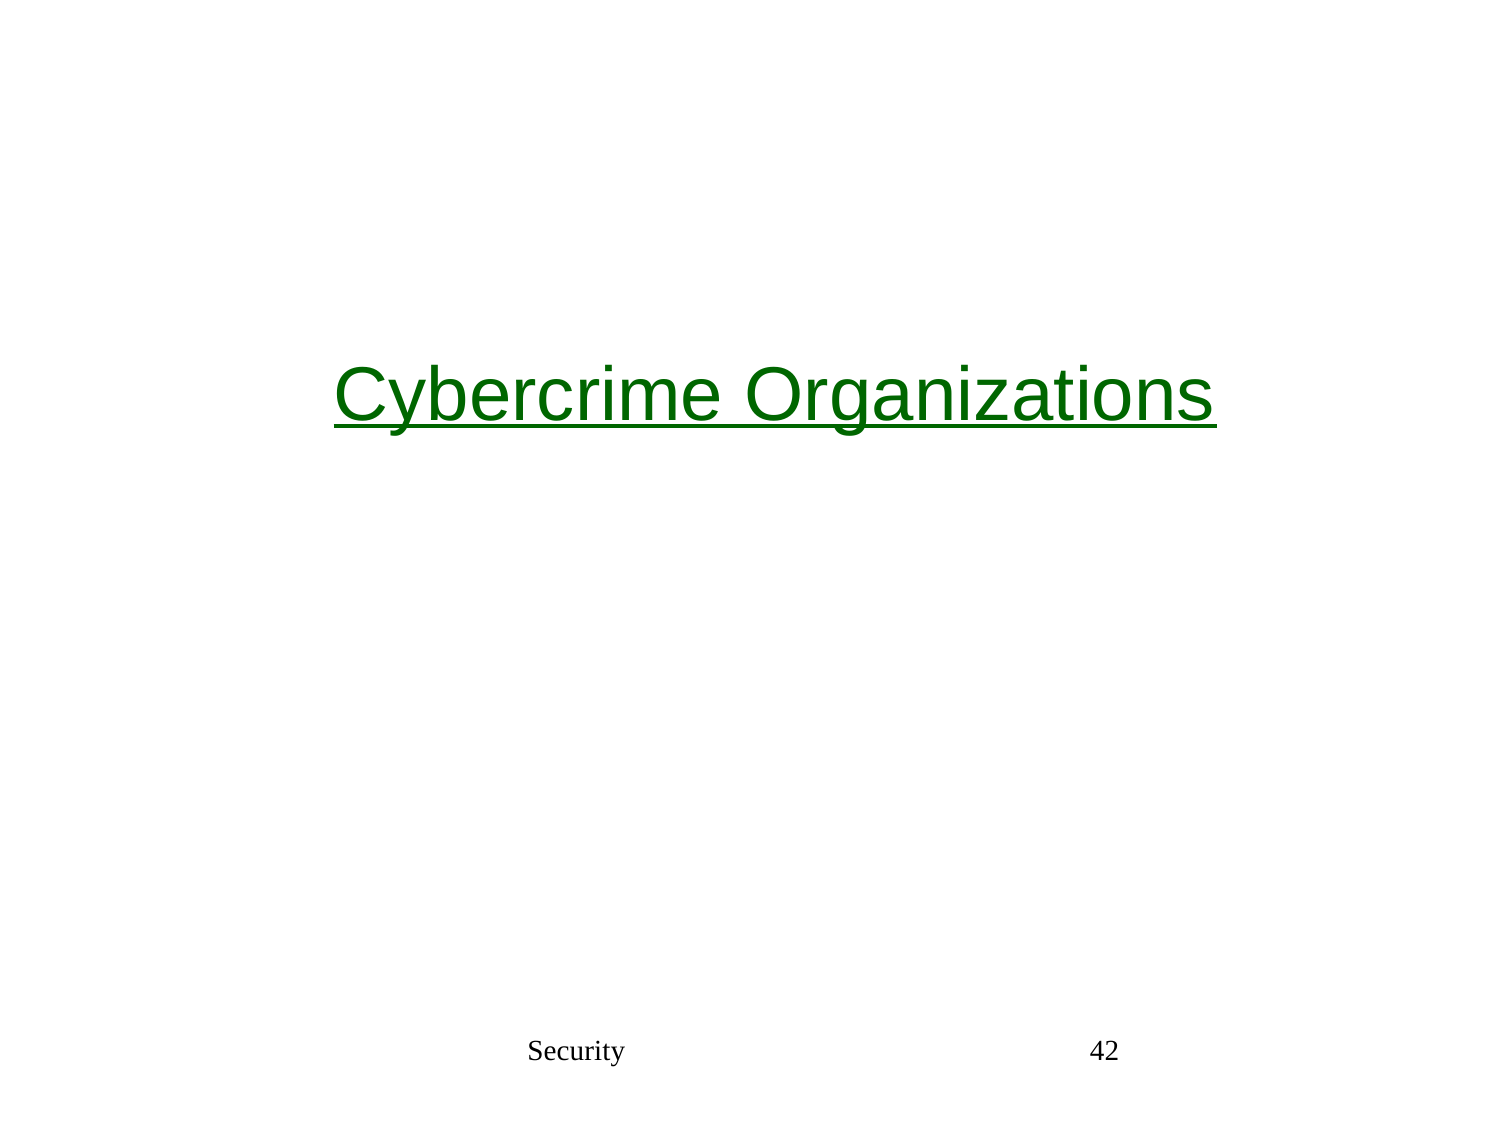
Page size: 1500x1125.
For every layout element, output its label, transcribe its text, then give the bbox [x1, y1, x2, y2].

footer Security [512, 1024, 988, 1100]
title Cybercrime Organizations [150, 299, 1401, 488]
slide_number <number> [1074, 1024, 1425, 1100]
